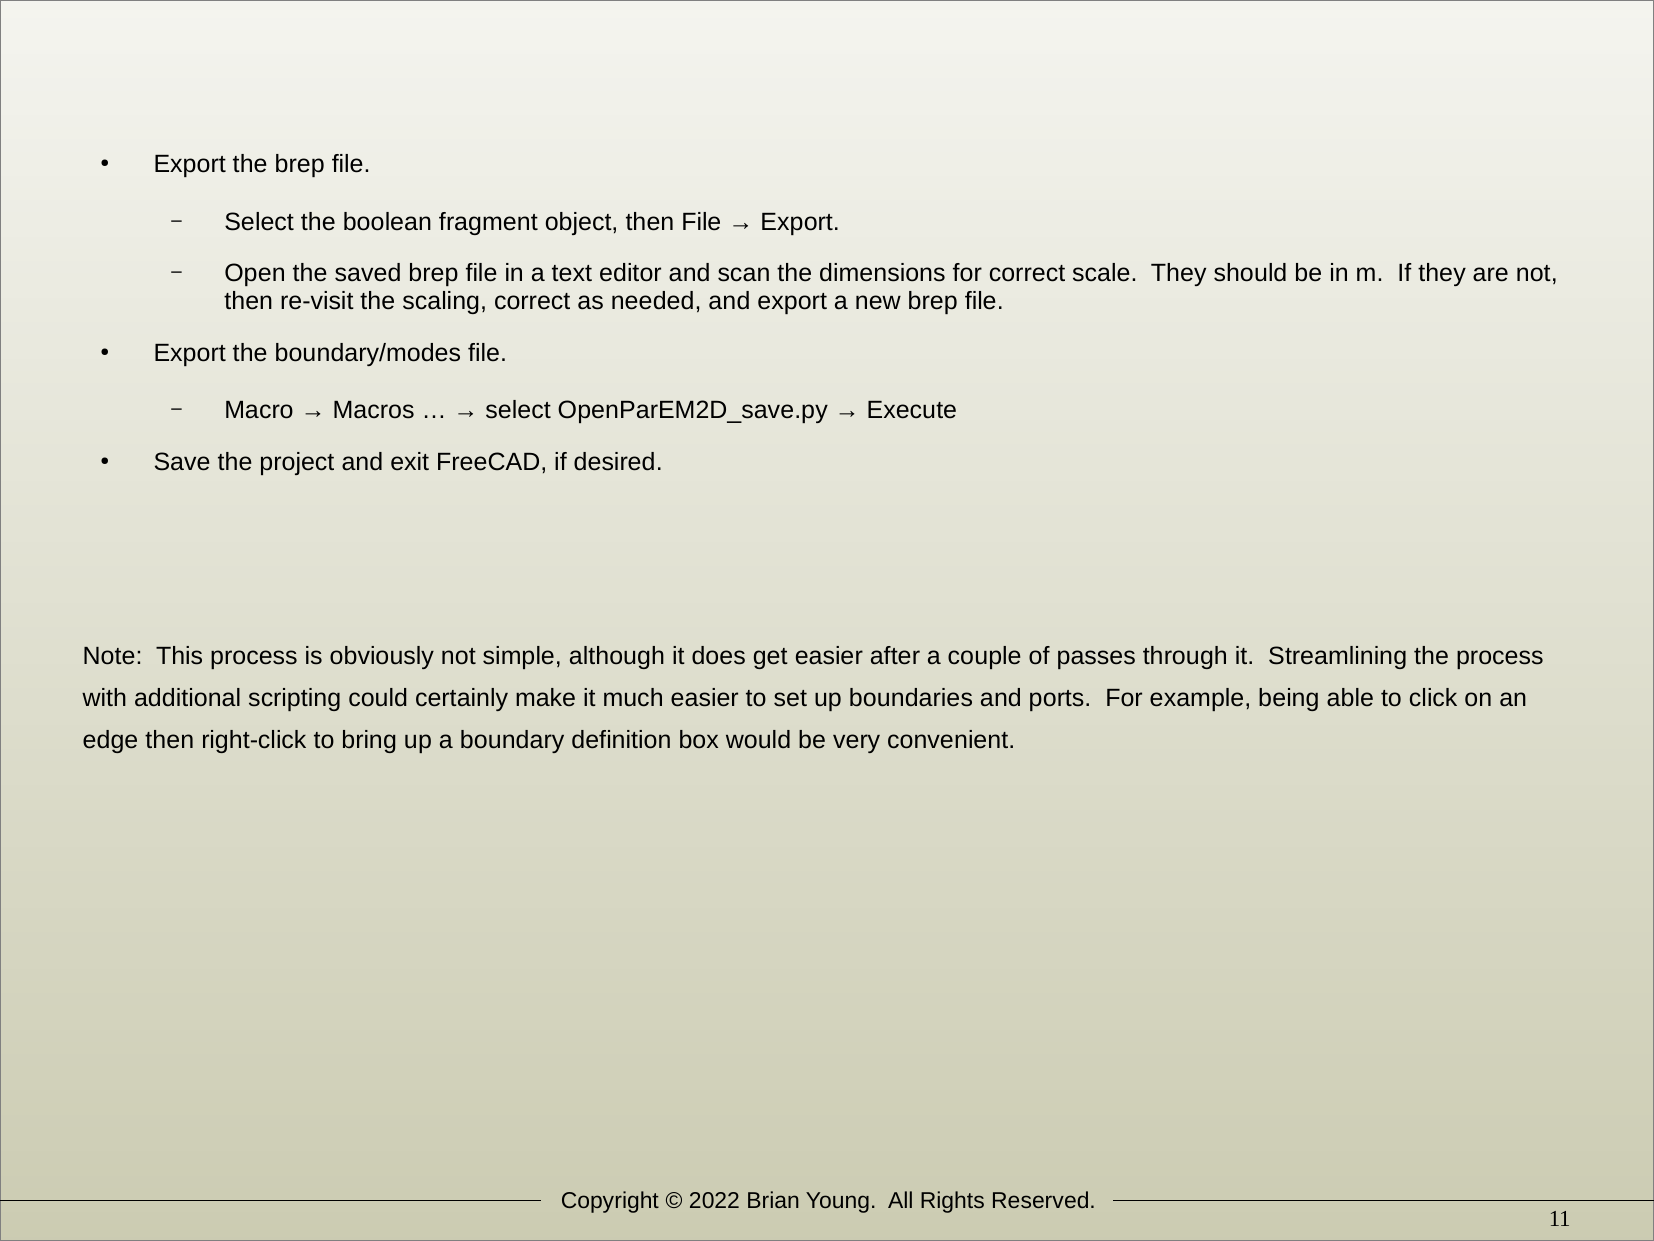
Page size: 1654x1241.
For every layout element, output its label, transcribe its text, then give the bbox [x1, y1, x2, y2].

list Export the brep file. Select the boolean fragment object, then File → Export. Open the saved brep file in a text editor and scan the dimensions for correct scale. They should be in m. If they are not, then re-visit the scaling, correct as needed, and export a new brep file. Export the boundary/modes file. Macro → Macros … → select OpenParEM2D_save.py → Execute Save the project and exit FreeCAD, if desired. Note: This process is obviously not simple, although it does get easier after a couple of passes through it. Streamlining the process with additional scripting could certainly make it much easier to set up boundaries and ports. For example, being able to click on an edge then right-click to bring up a boundary definition box would be very convenient. [82, 150, 1571, 1109]
